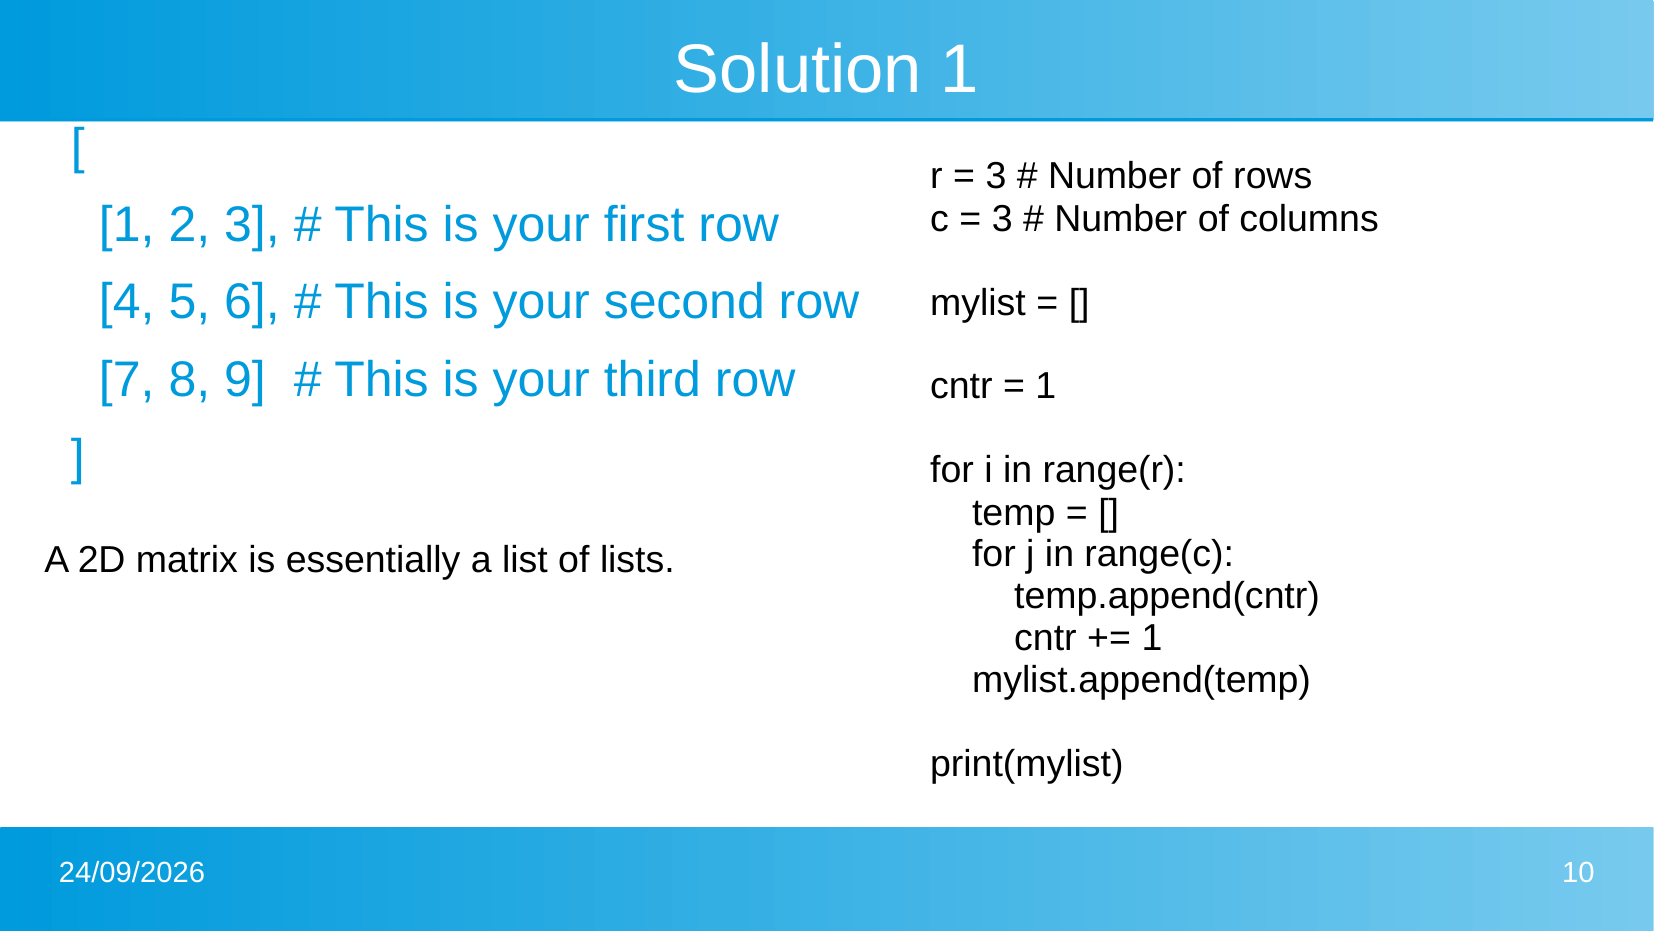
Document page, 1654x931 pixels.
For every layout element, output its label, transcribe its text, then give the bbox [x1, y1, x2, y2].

text_box r = 3 # Number of rows c = 3 # Number of columns mylist = [] cntr = 1 for i in range(r): temp = [] for j in range(c): temp.append(cntr) cntr += 1 mylist.append(temp) print(mylist) [915, 147, 1536, 793]
title Solution 1 [59, 29, 1595, 108]
text_box A 2D matrix is essentially a list of lists. [29, 531, 768, 631]
list [ [1, 2, 3], # This is your first row [4, 5, 6], # This is your second row [7, 8, 9] # This is your third row ] [0, 118, 886, 502]
